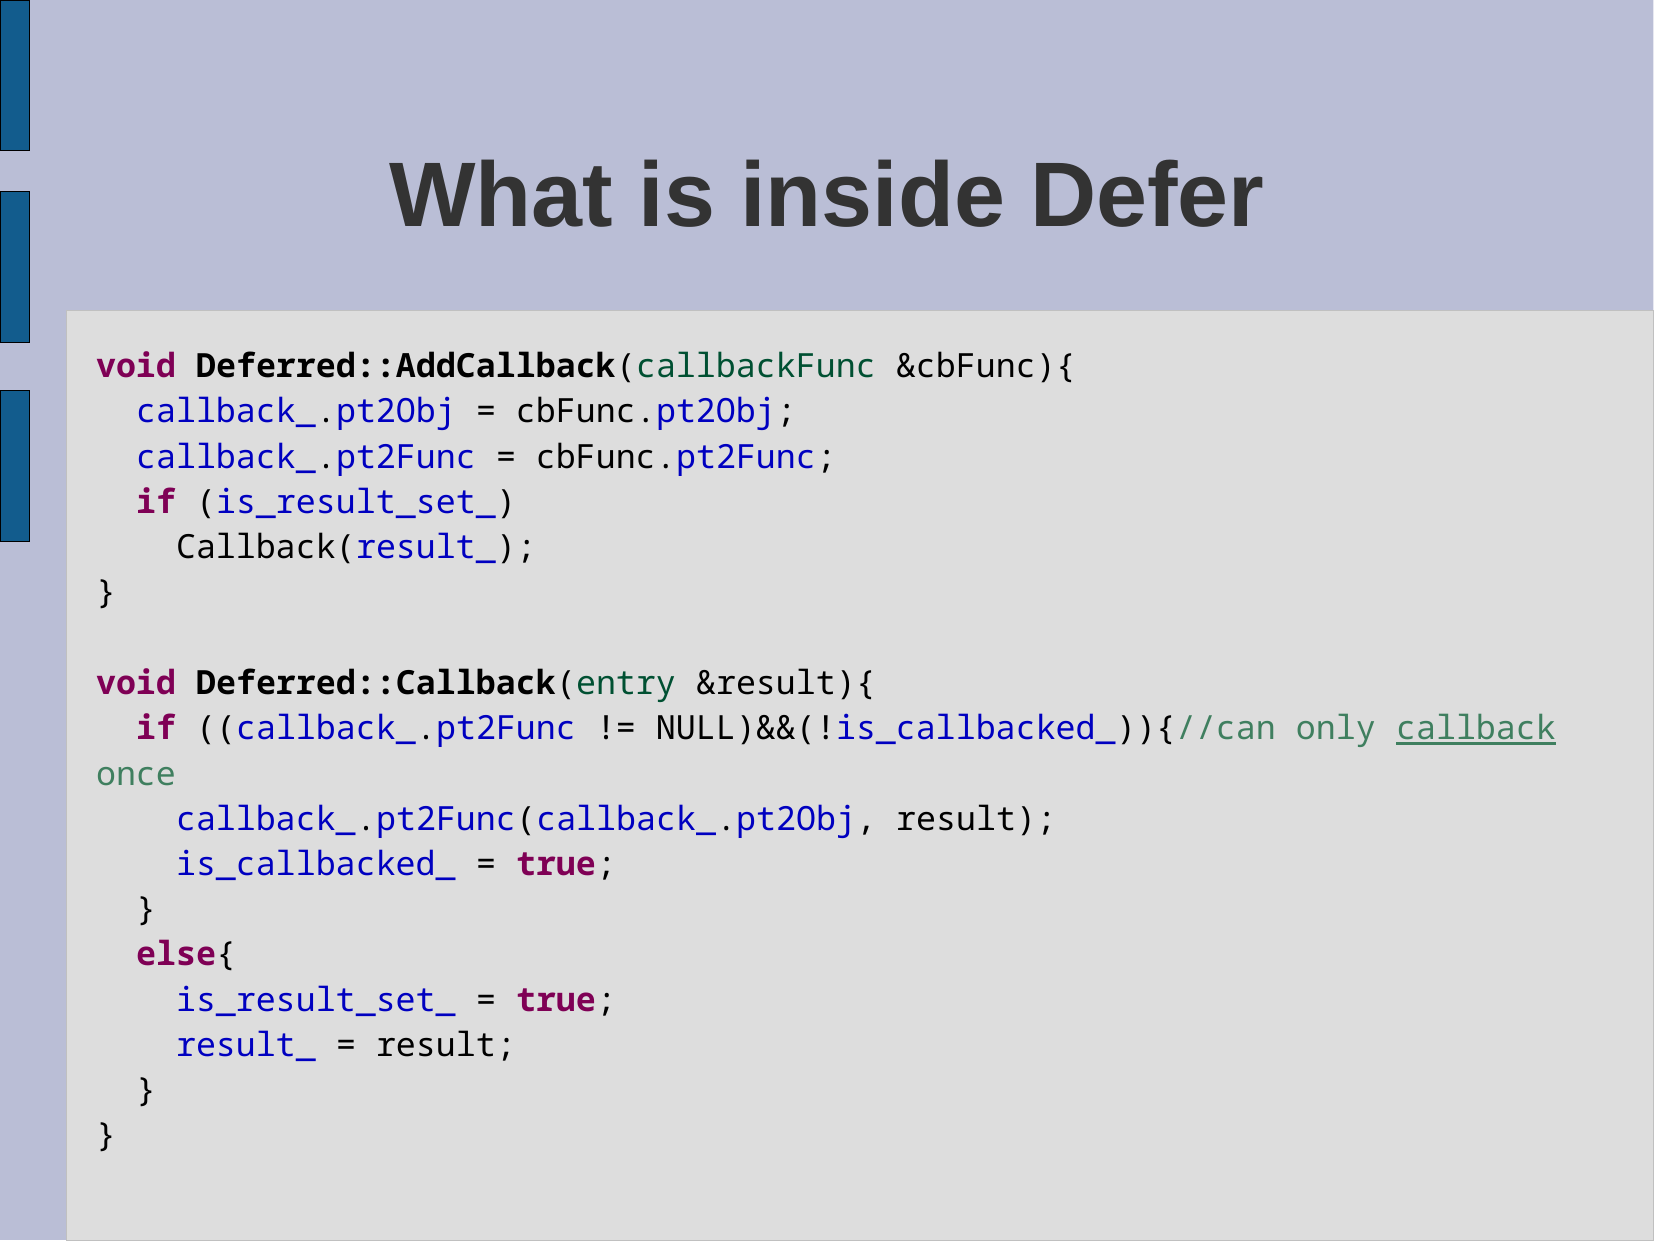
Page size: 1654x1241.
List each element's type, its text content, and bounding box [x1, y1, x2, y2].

text_box void Deferred::AddCallback(callbackFunc &cbFunc){ callback_.pt2Obj = cbFunc.pt2Obj; callback_.pt2Func = cbFunc.pt2Func; if (is_result_set_) Callback(result_); } void Deferred::Callback(entry &result){ if ((callback_.pt2Func != NULL)&&(!is_callbacked_)){//can only callback once callback_.pt2Func(callback_.pt2Obj, result); is_callbacked_ = true; } else{ is_result_set_ = true; result_ = result; } } [81, 334, 1613, 1201]
title What is inside Defer [121, 98, 1534, 291]
